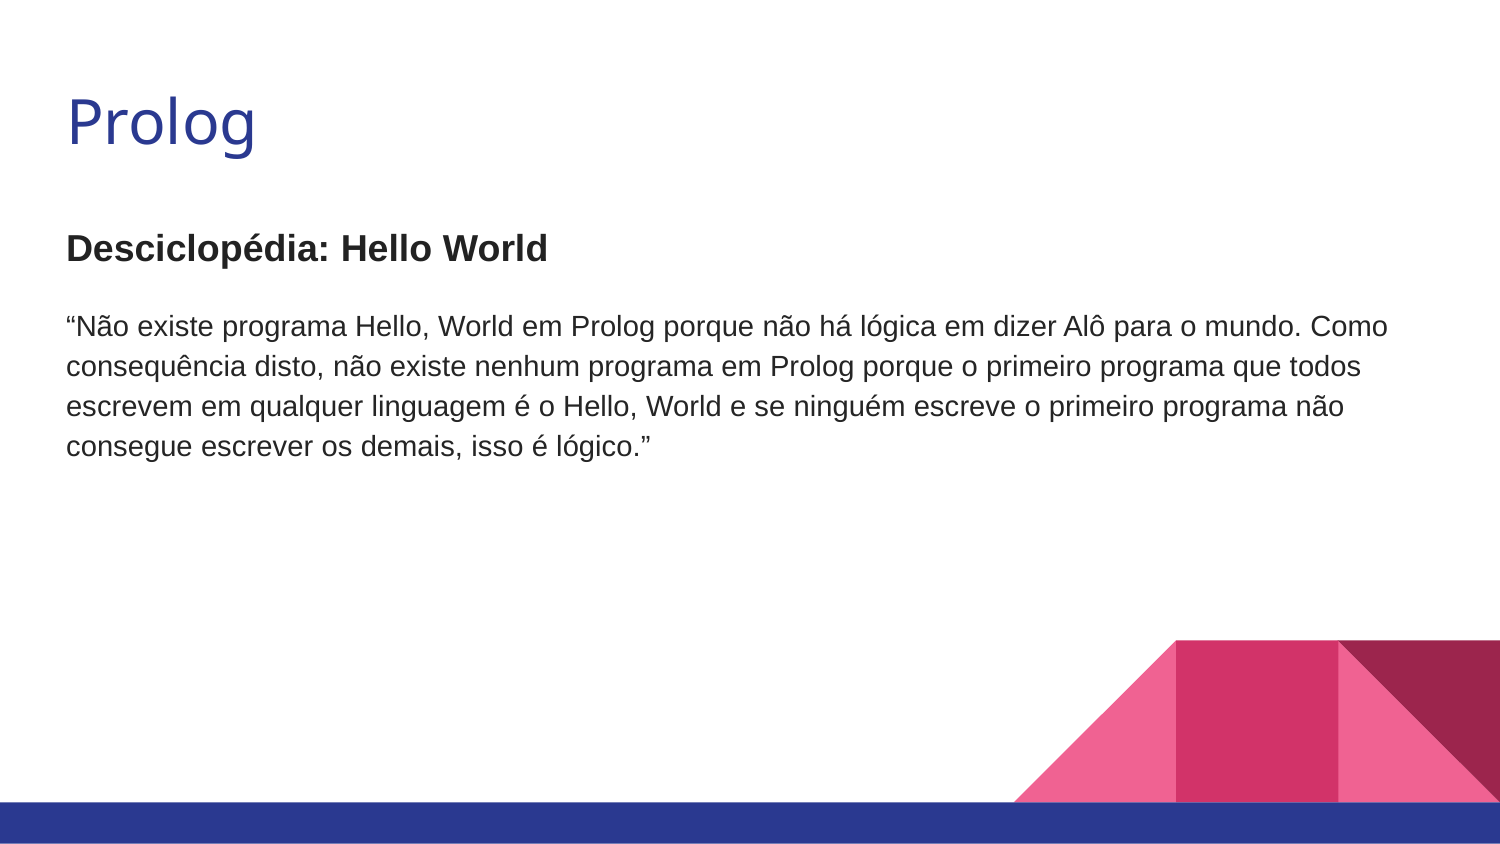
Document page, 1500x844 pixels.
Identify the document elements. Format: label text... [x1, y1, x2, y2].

title Prolog [51, 67, 1449, 167]
list Desciclopédia: Hello World “Não existe programa Hello, World em Prolog porque não há lógica em dizer Alô para o mundo. Como consequência disto, não existe nenhum programa em Prolog porque o primeiro programa que todos escrevem em qualquer linguagem é o Hello, World e se ninguém escreve o primeiro programa não consegue escrever os demais, isso é lógico.” [51, 201, 1449, 750]
